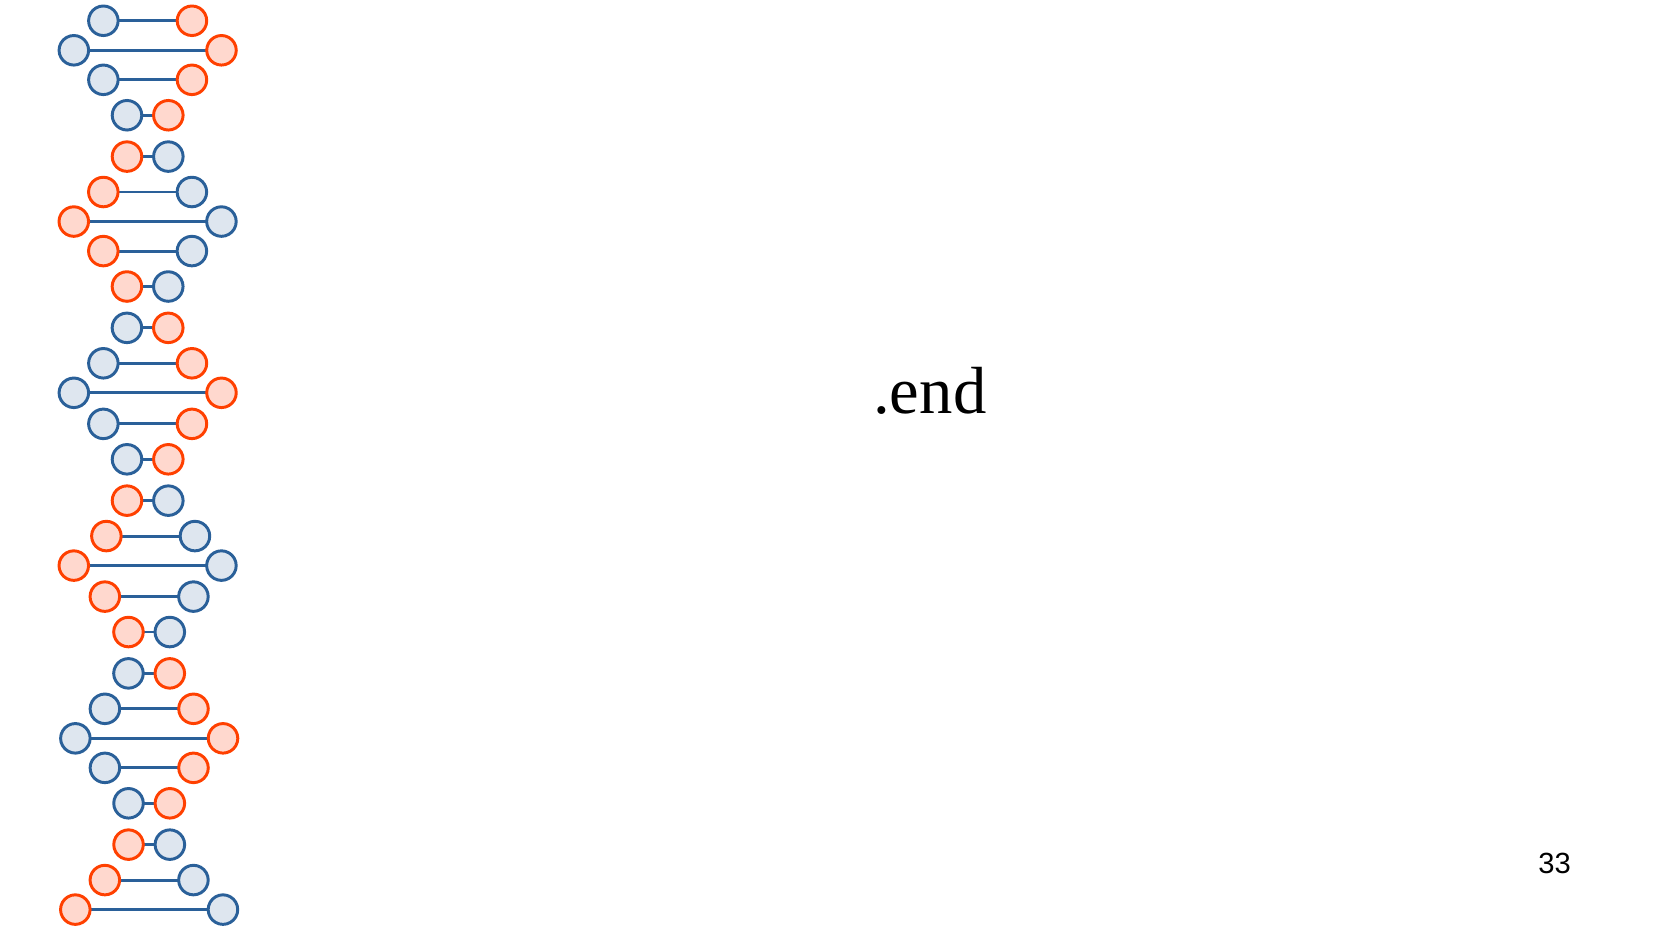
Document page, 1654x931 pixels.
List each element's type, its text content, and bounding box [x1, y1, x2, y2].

subtitle .end [265, 35, 1595, 748]
